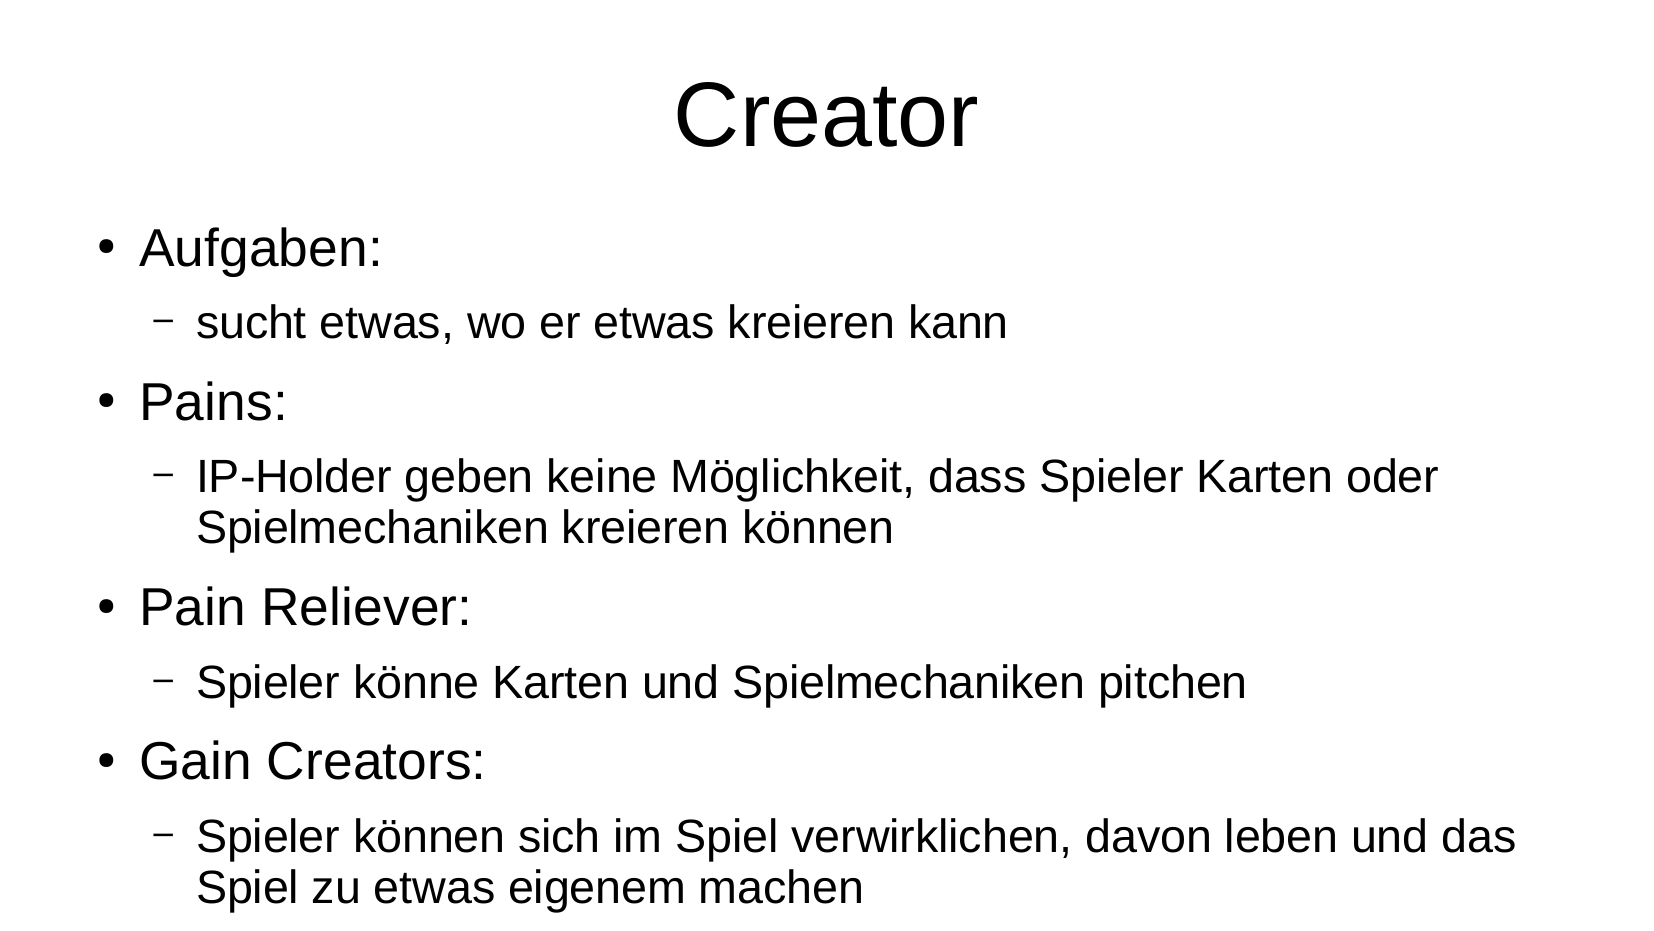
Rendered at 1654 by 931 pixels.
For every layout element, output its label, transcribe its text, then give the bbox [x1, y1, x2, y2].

title Creator [82, 37, 1571, 193]
list Aufgaben: sucht etwas, wo er etwas kreieren kann Pains: IP-Holder geben keine Möglichkeit, dass Spieler Karten oder Spielmechaniken kreieren können Pain Reliever: Spieler könne Karten und Spielmechaniken pitchen Gain Creators: Spieler können sich im Spiel verwirklichen, davon leben und das Spiel zu etwas eigenem machen [82, 217, 1571, 916]
